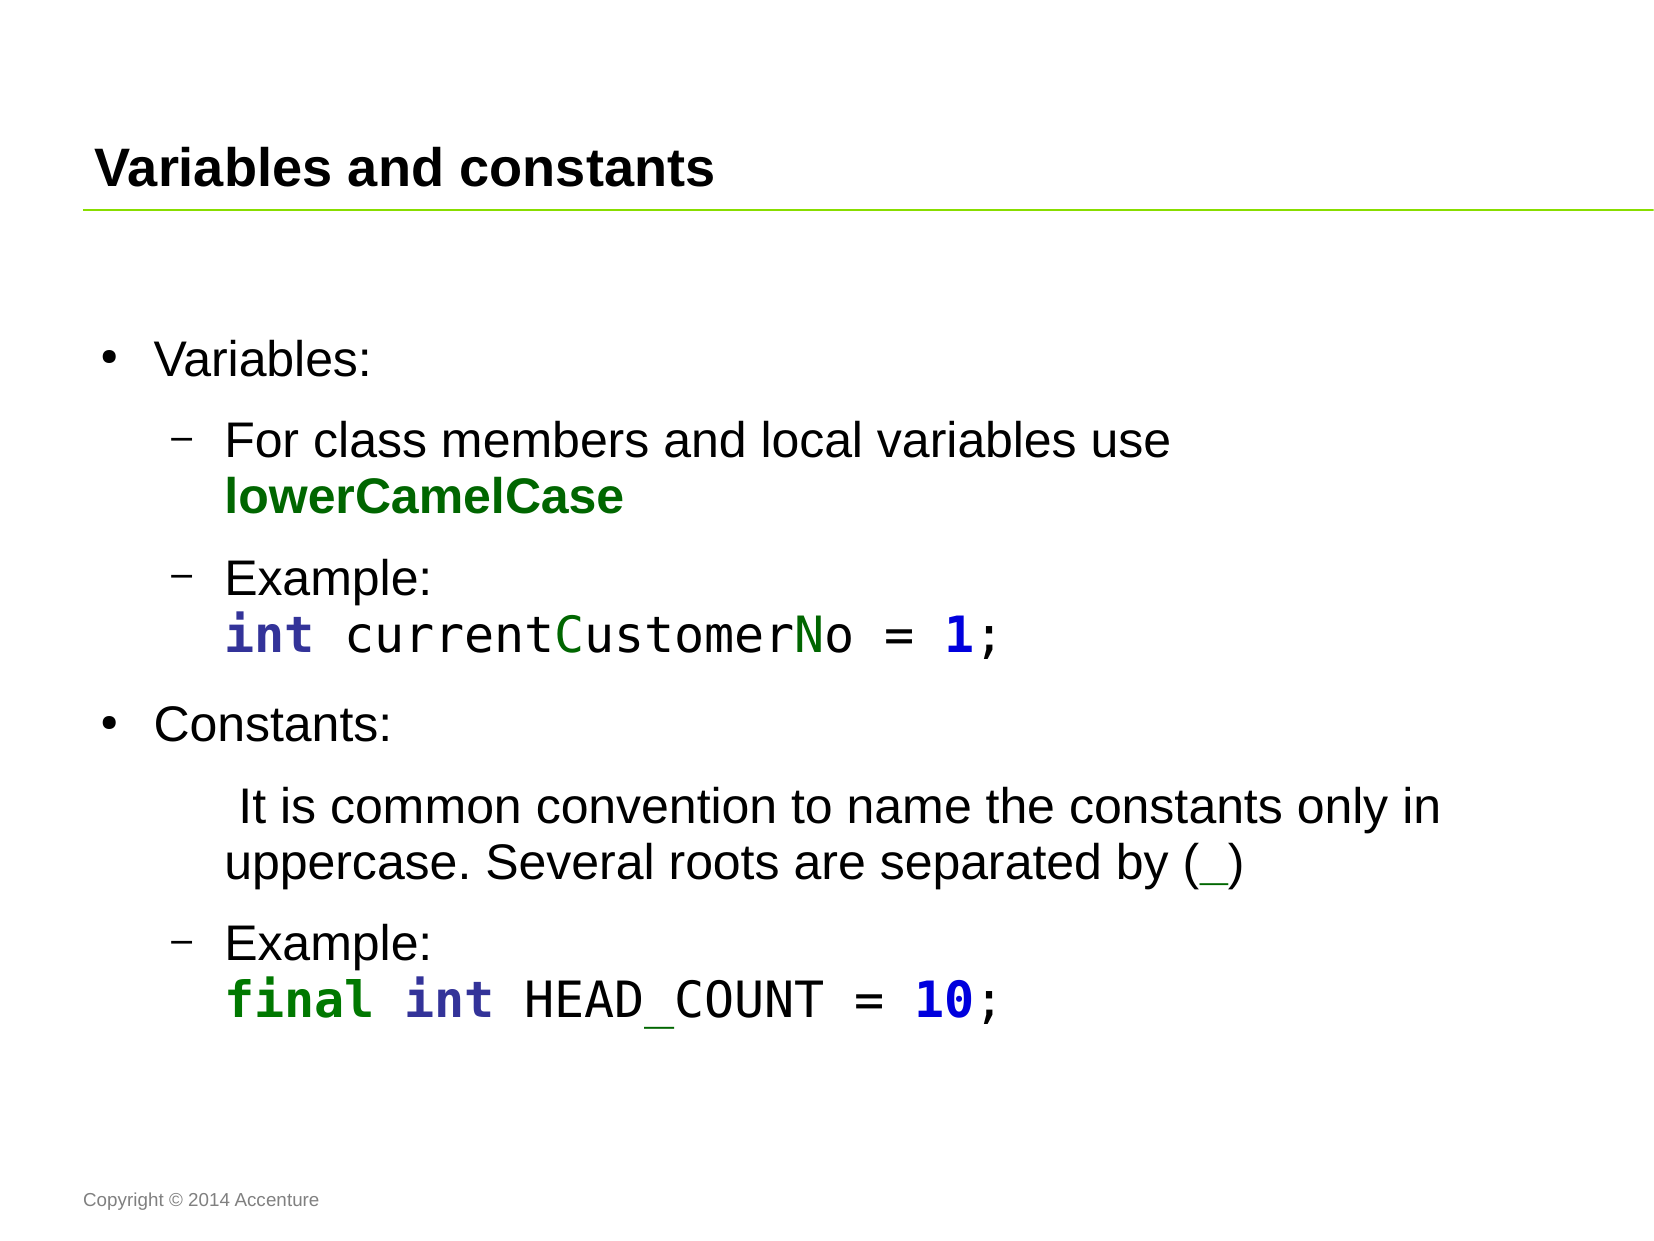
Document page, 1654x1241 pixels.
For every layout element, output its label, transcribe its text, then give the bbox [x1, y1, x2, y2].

title Variables and constants [94, 94, 1583, 241]
list Variables: For class members and local variables use lowerCamelCase Example: int currentCustomerNo = 1; Constants: It is common convention to name the constants only in uppercase. Several roots are separated by (_) Example: final int HEAD_COUNT = 10; [82, 330, 1538, 1186]
